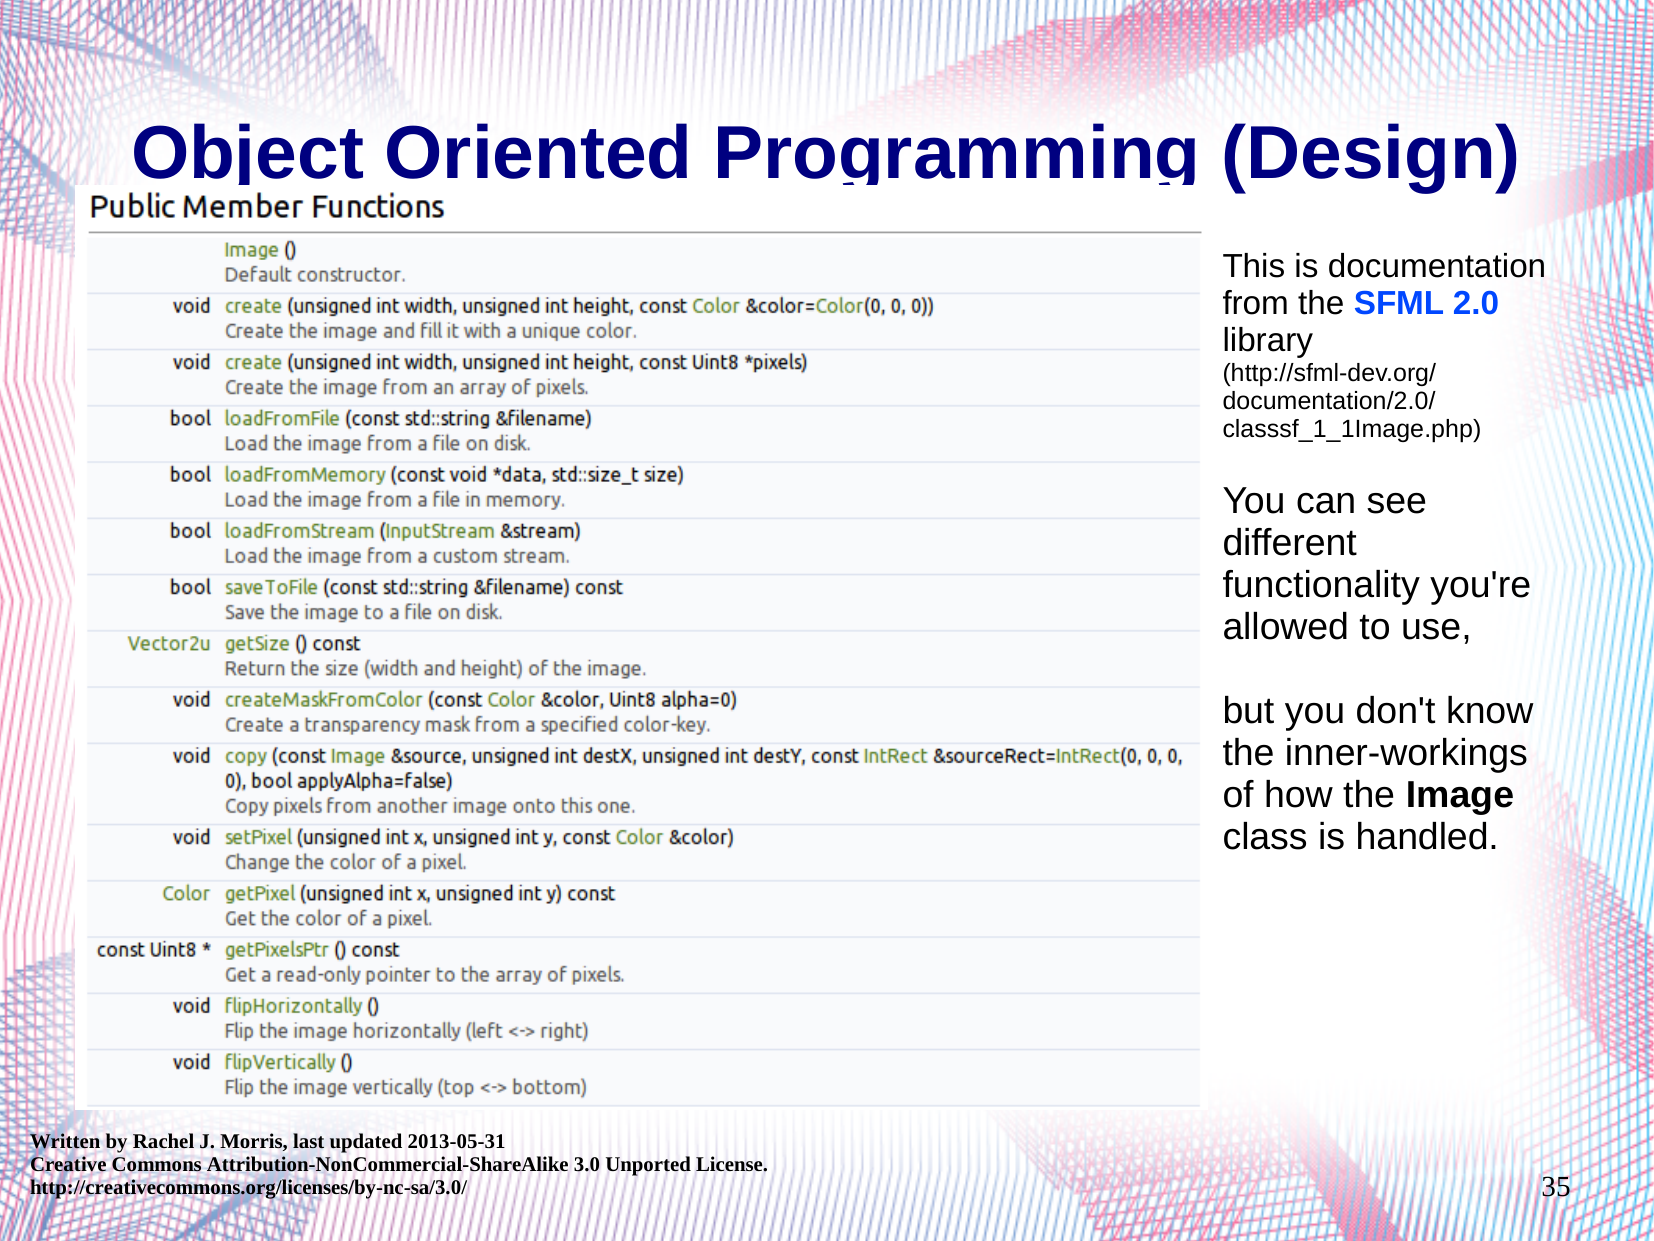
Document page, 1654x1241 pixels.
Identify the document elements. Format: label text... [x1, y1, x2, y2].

title Object Oriented Programming (Design) [82, 49, 1571, 240]
text_box This is documentation from the SFML 2.0 library (http://sfml-dev.org/documentation/2.0/classsf_1_1Image.php) You can see different functionality you're allowed to use, but you don't know the inner-workings of how the Image class is handled. [1207, 240, 1576, 865]
picture [0, 0, 1654, 1241]
